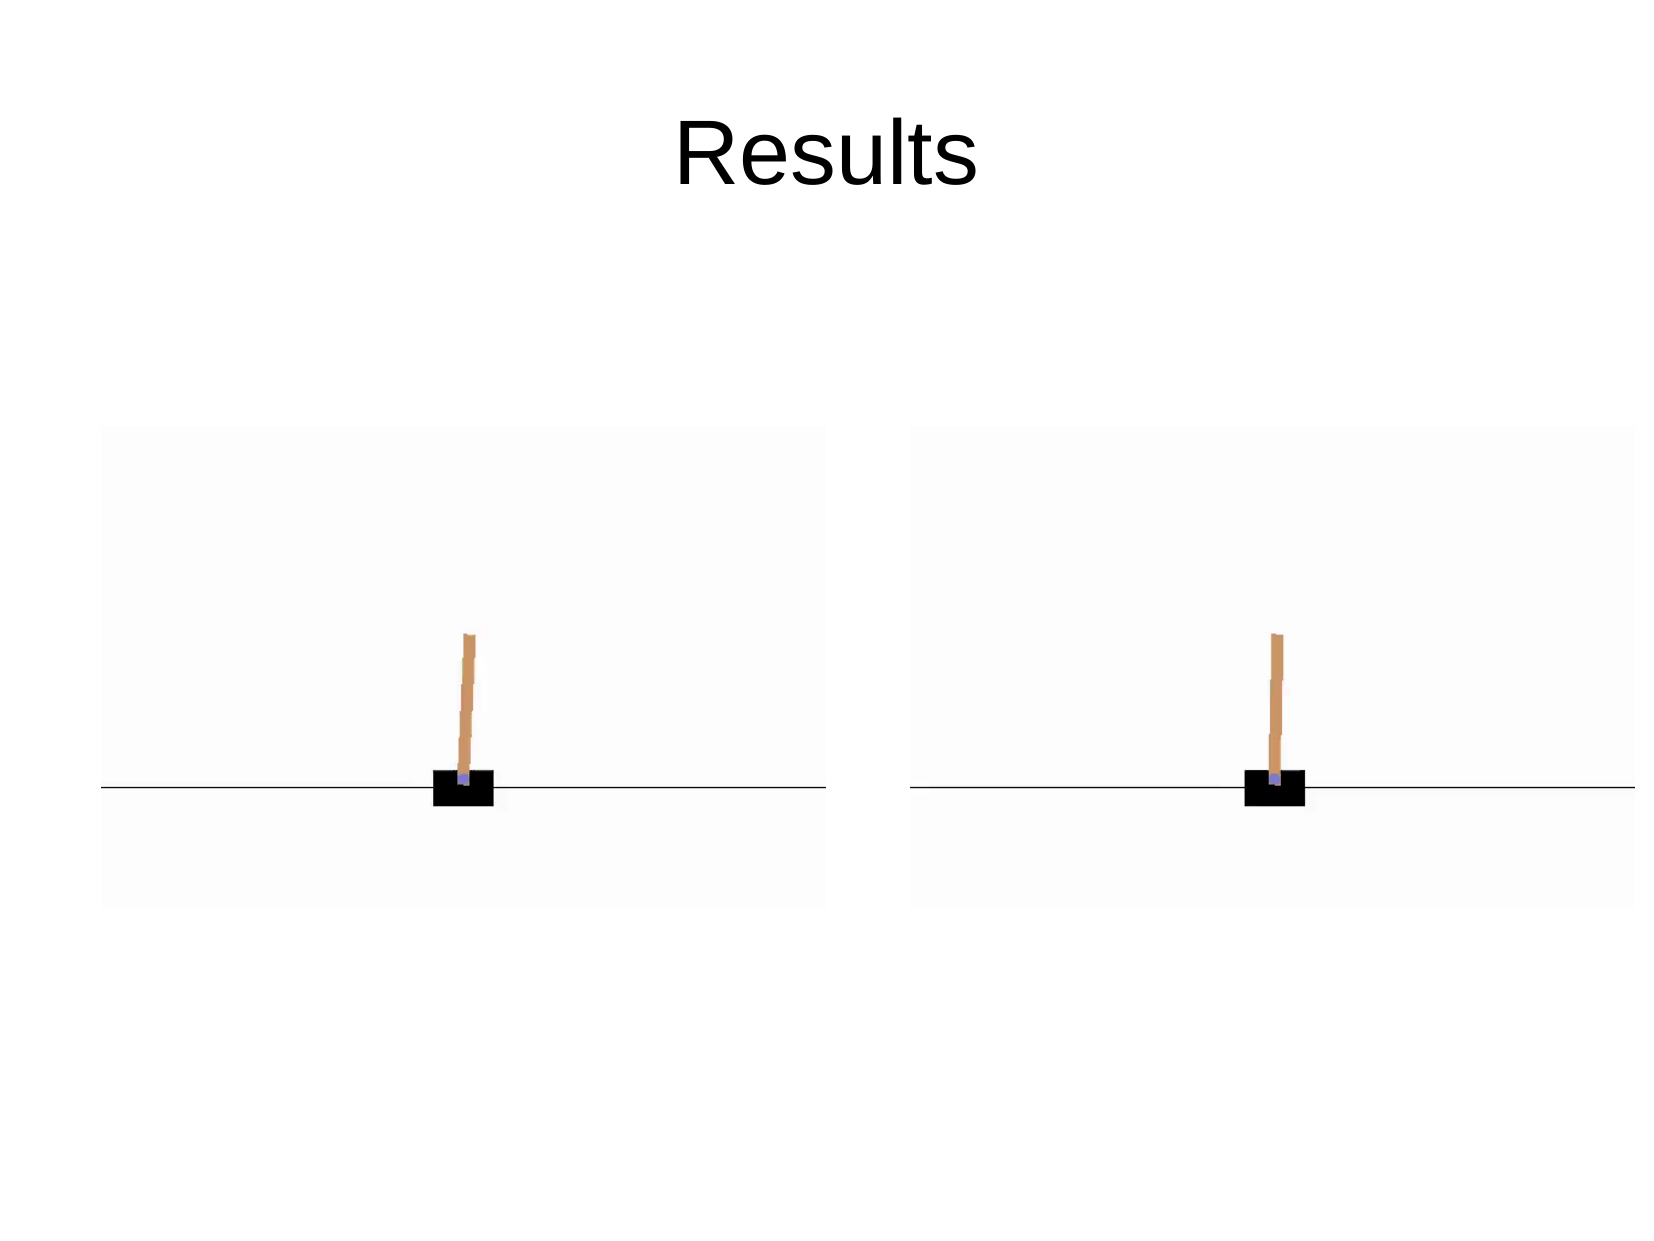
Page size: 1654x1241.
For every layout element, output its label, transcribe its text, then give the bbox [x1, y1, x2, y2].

text_box [909, 425, 1636, 910]
title Results [82, 49, 1571, 257]
text_box [100, 425, 827, 910]
